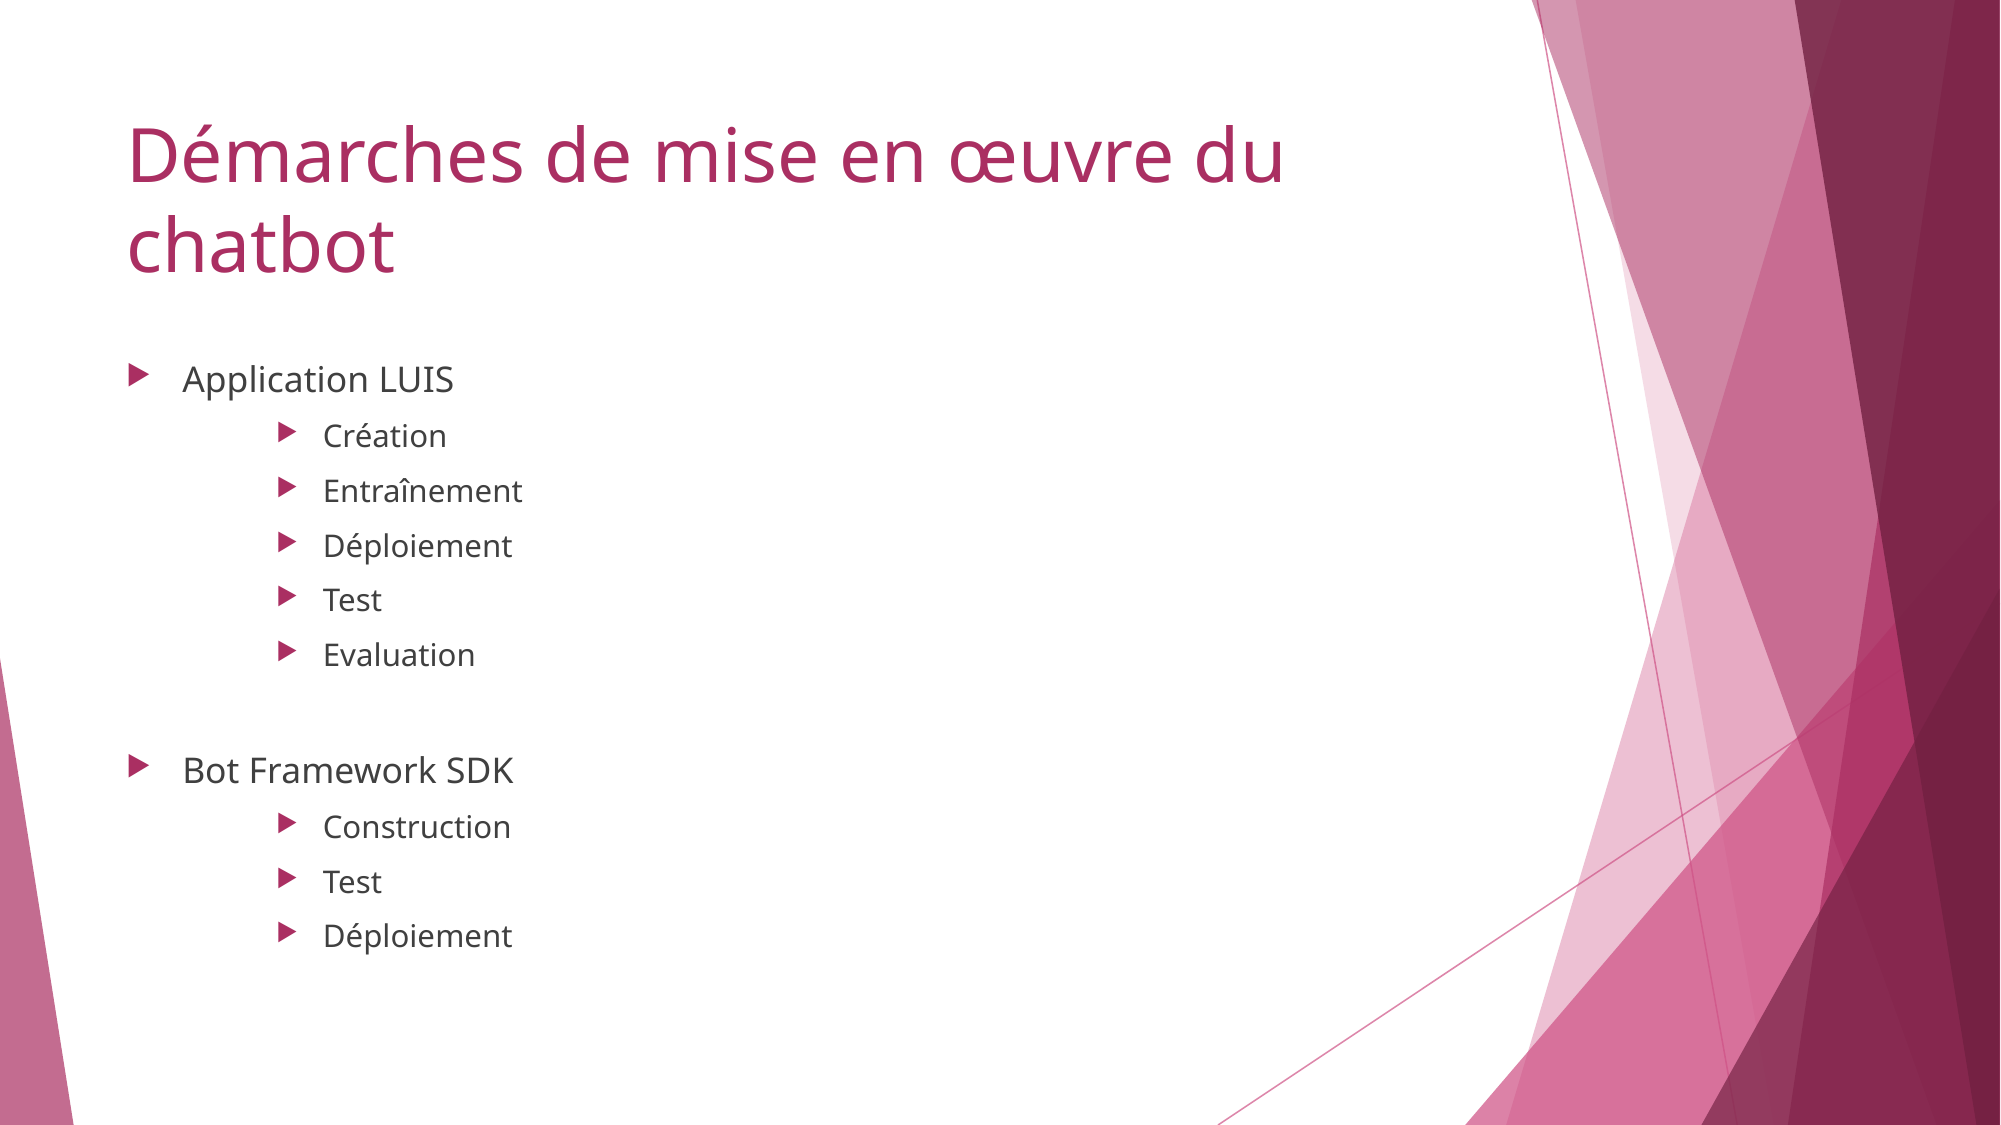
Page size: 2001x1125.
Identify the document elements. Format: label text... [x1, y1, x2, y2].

list Application LUIS Création Entraînement Déploiement Test Evaluation Bot Framework SDK Construction Test Déploiement [111, 354, 1522, 992]
title Démarches de mise en œuvre du chatbot [111, 99, 1522, 317]
